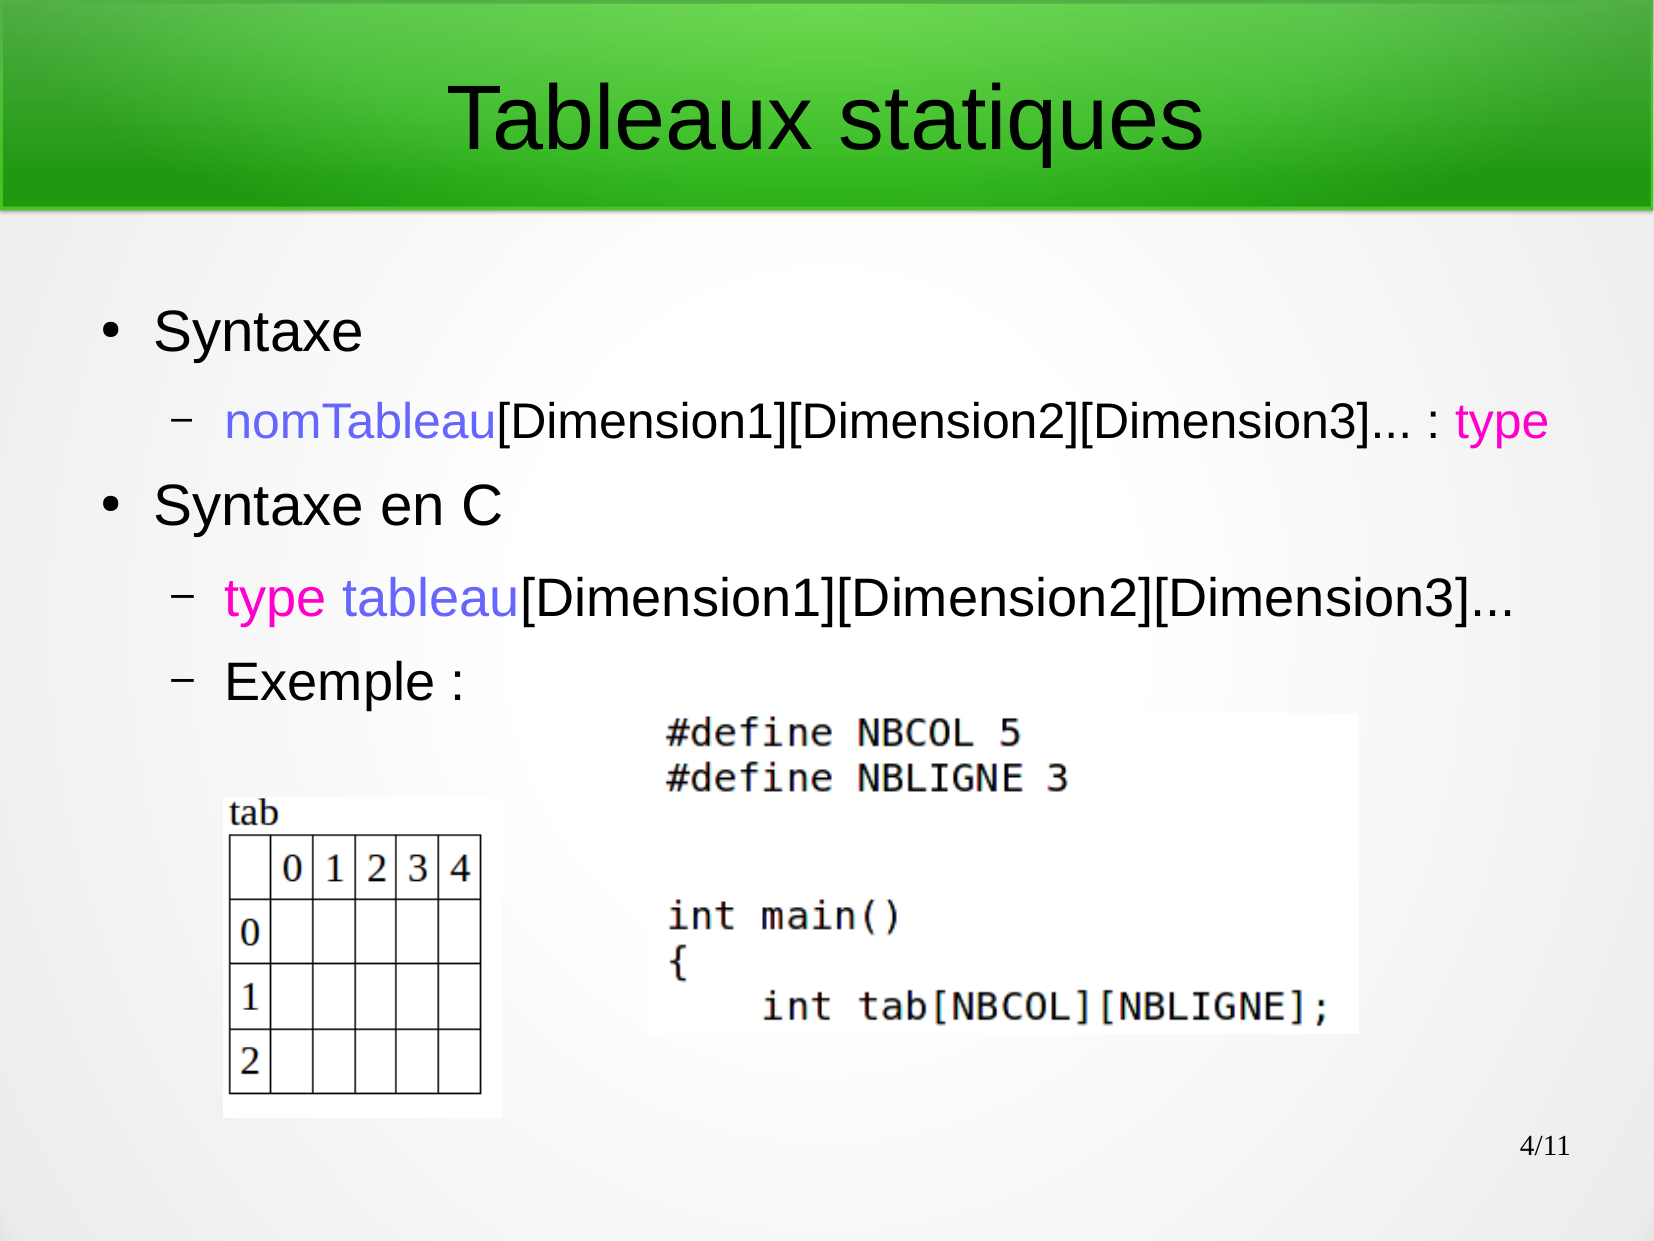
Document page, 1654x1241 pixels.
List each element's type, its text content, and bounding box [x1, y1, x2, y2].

picture [223, 797, 502, 1118]
list Syntaxe nomTableau[Dimension1][Dimension2][Dimension3]... : type Syntaxe en C type tableau[Dimension1][Dimension2][Dimension3]... Exemple : [82, 299, 1571, 1019]
title Tableaux statiques [82, 47, 1571, 189]
picture [649, 713, 1359, 1034]
